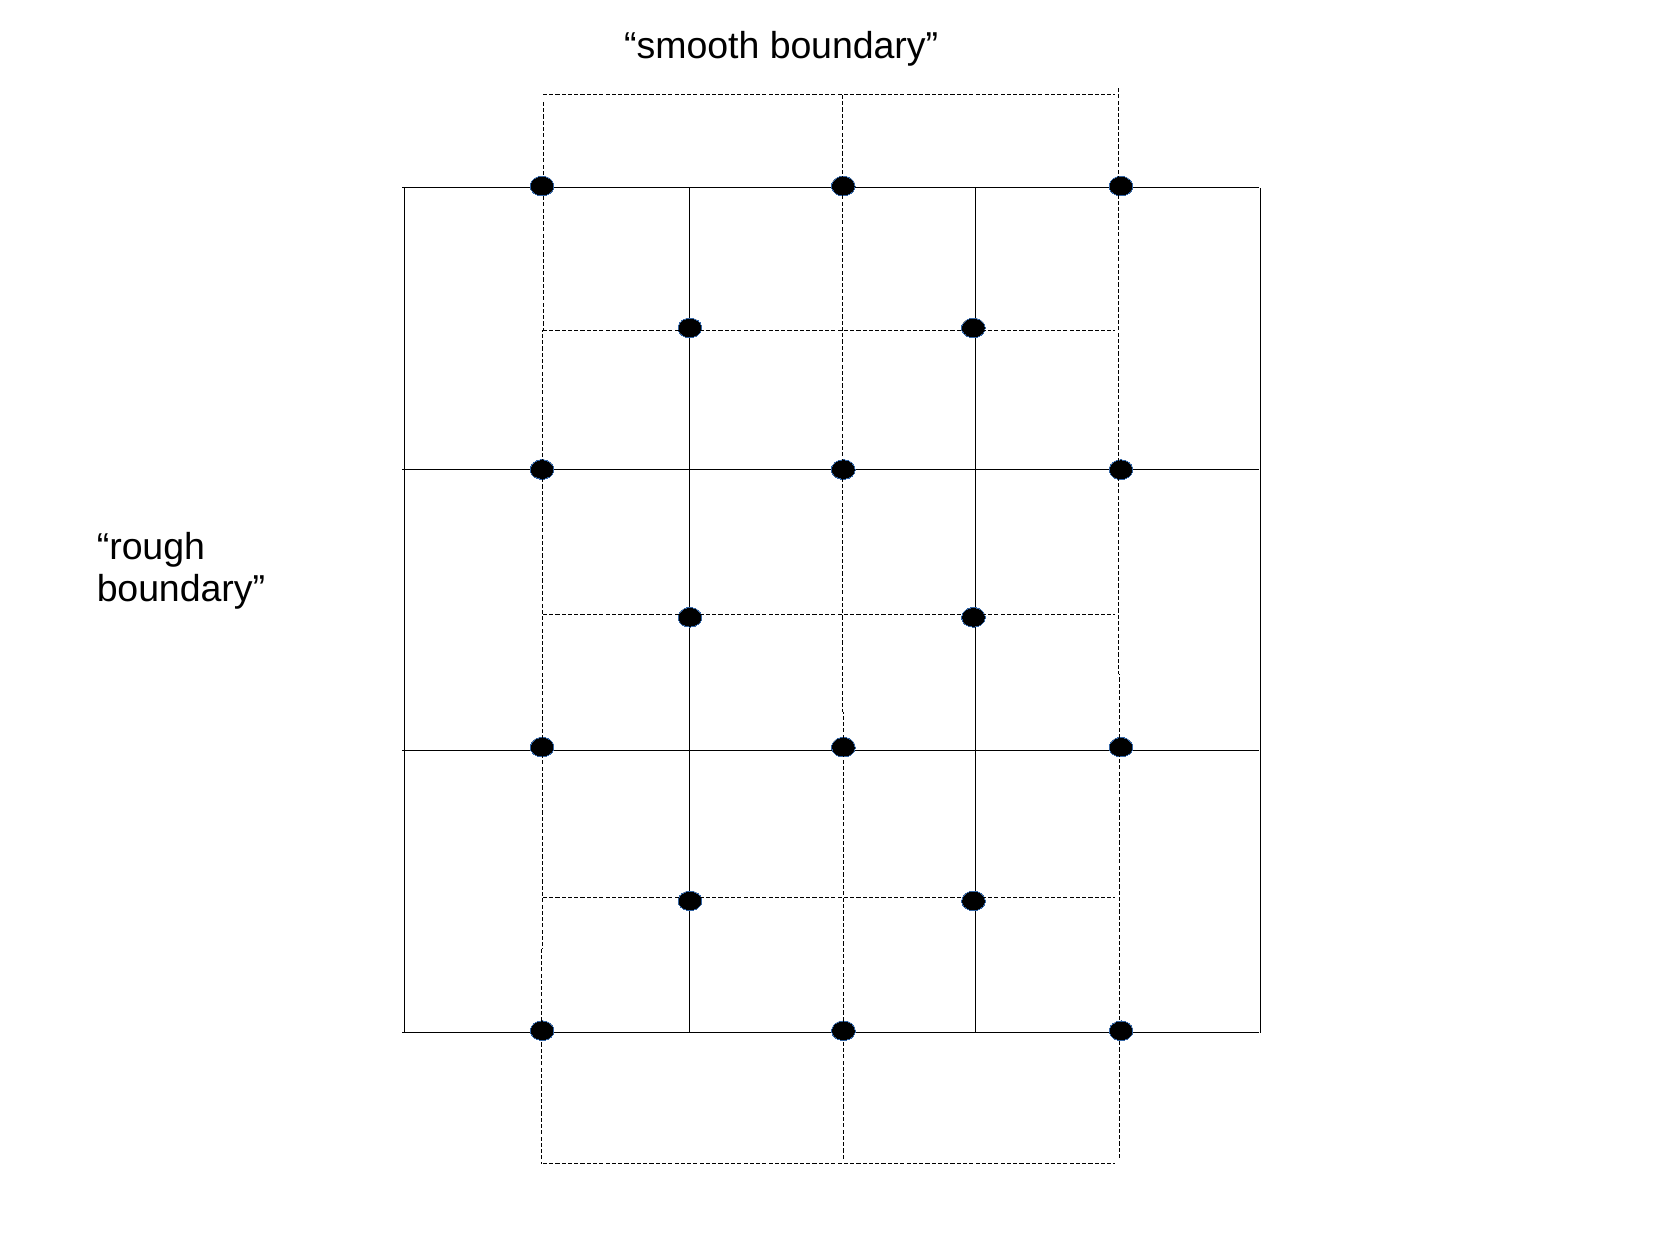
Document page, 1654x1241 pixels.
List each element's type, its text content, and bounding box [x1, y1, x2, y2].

text_box [678, 891, 702, 911]
text_box [678, 318, 702, 338]
text_box [1109, 1020, 1133, 1041]
text_box [1109, 737, 1133, 757]
text_box [831, 459, 856, 480]
text_box [961, 891, 986, 911]
text_box “rough boundary” [82, 518, 304, 618]
text_box [678, 607, 702, 628]
text_box [530, 176, 554, 196]
text_box [530, 737, 554, 757]
text_box [1109, 459, 1133, 480]
text_box [831, 1020, 856, 1041]
text_box [1109, 176, 1133, 196]
text_box [961, 607, 986, 628]
text_box “smooth boundary” [609, 17, 1089, 75]
text_box [961, 318, 986, 338]
text_box [530, 459, 554, 480]
text_box [530, 1020, 554, 1041]
text_box [831, 176, 856, 196]
text_box [831, 737, 856, 757]
